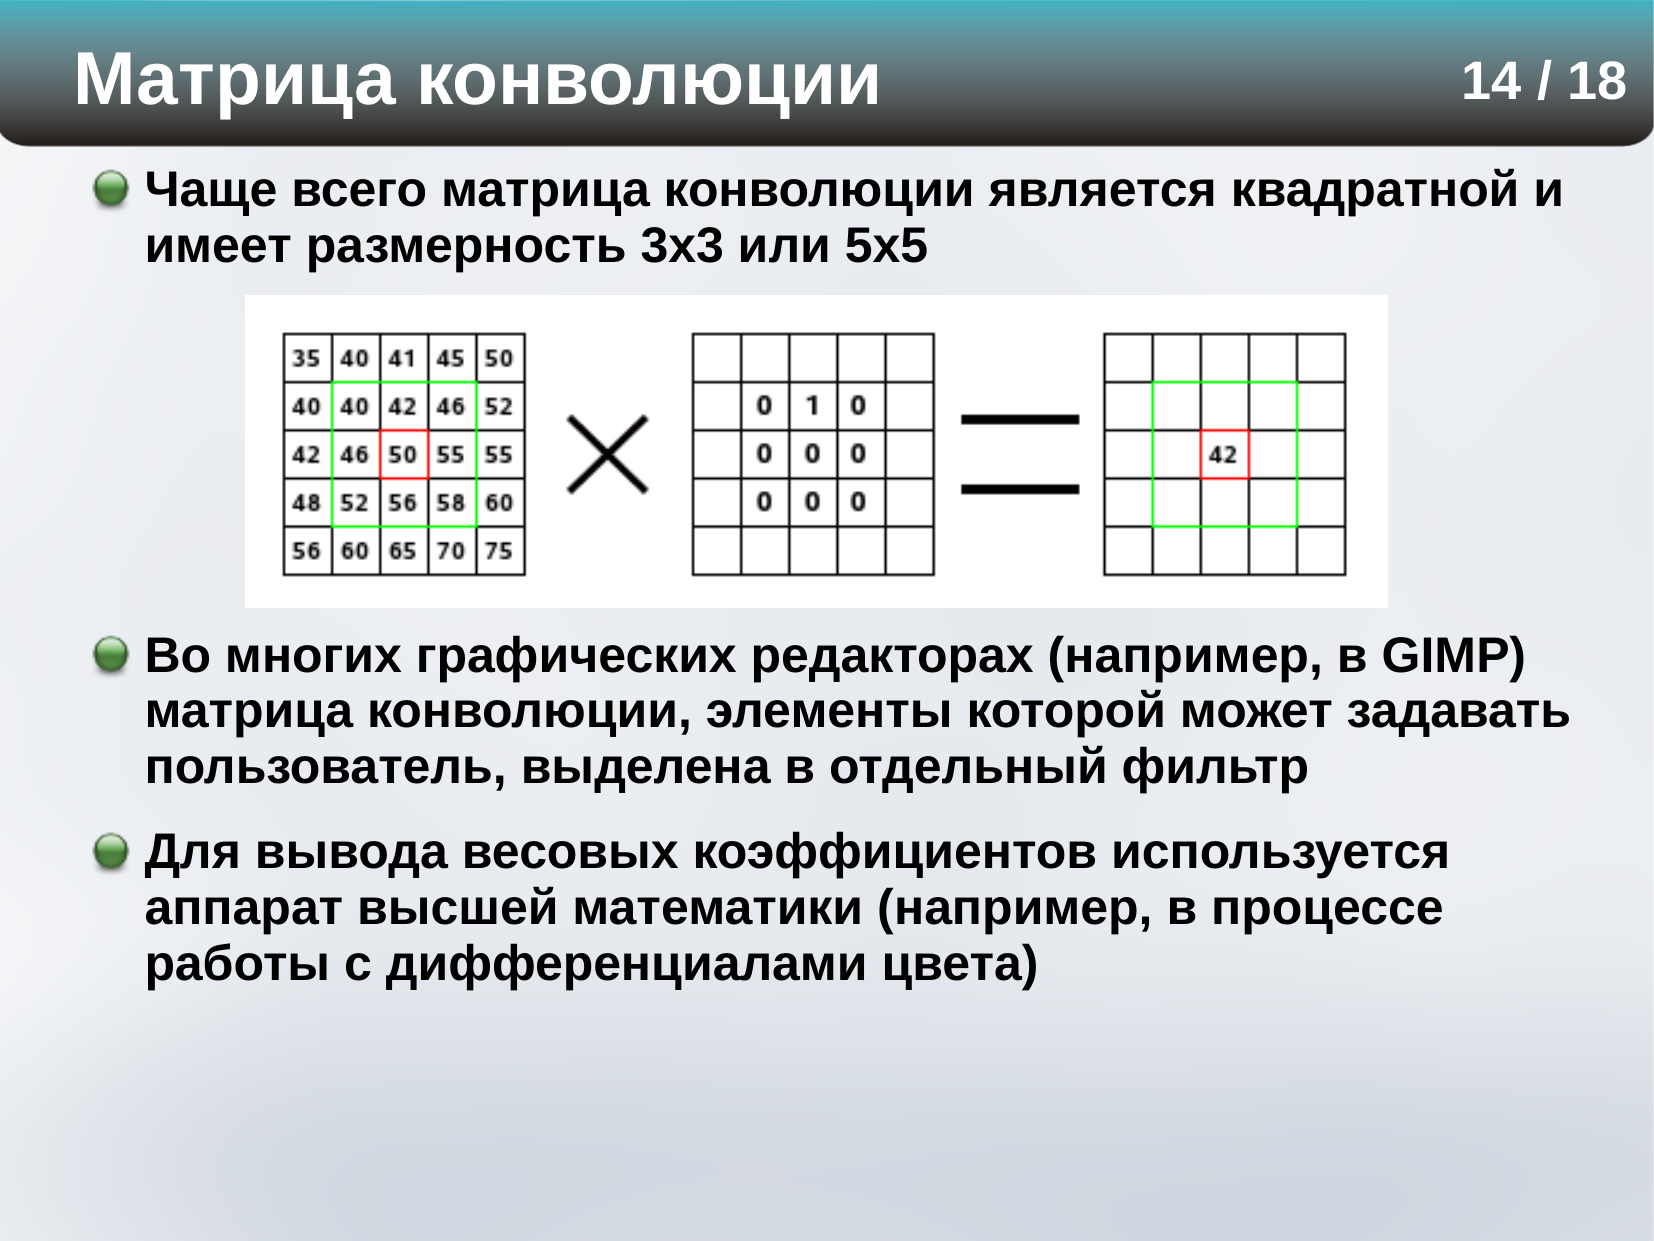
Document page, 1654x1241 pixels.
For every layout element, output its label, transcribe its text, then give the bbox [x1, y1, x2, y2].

picture [0, 0, 1654, 1241]
text_box <номер> / 18 [1446, 42, 1654, 179]
text_box Чаще всего матрица конволюции является квадратной и имеет размерность 3х3 или 5х5 Во многих графических редакторах (например, в GIMP) матрица конволюции, элементы которой может задавать пользователь, выделена в отдельный фильтр Для вывода весовых коэффициентов используется аппарат высшей математики (например, в процессе работы с дифференциалами цвета) [70, 153, 1595, 999]
picture [245, 295, 1388, 608]
text_box Матрица конволюции [59, 29, 1418, 129]
